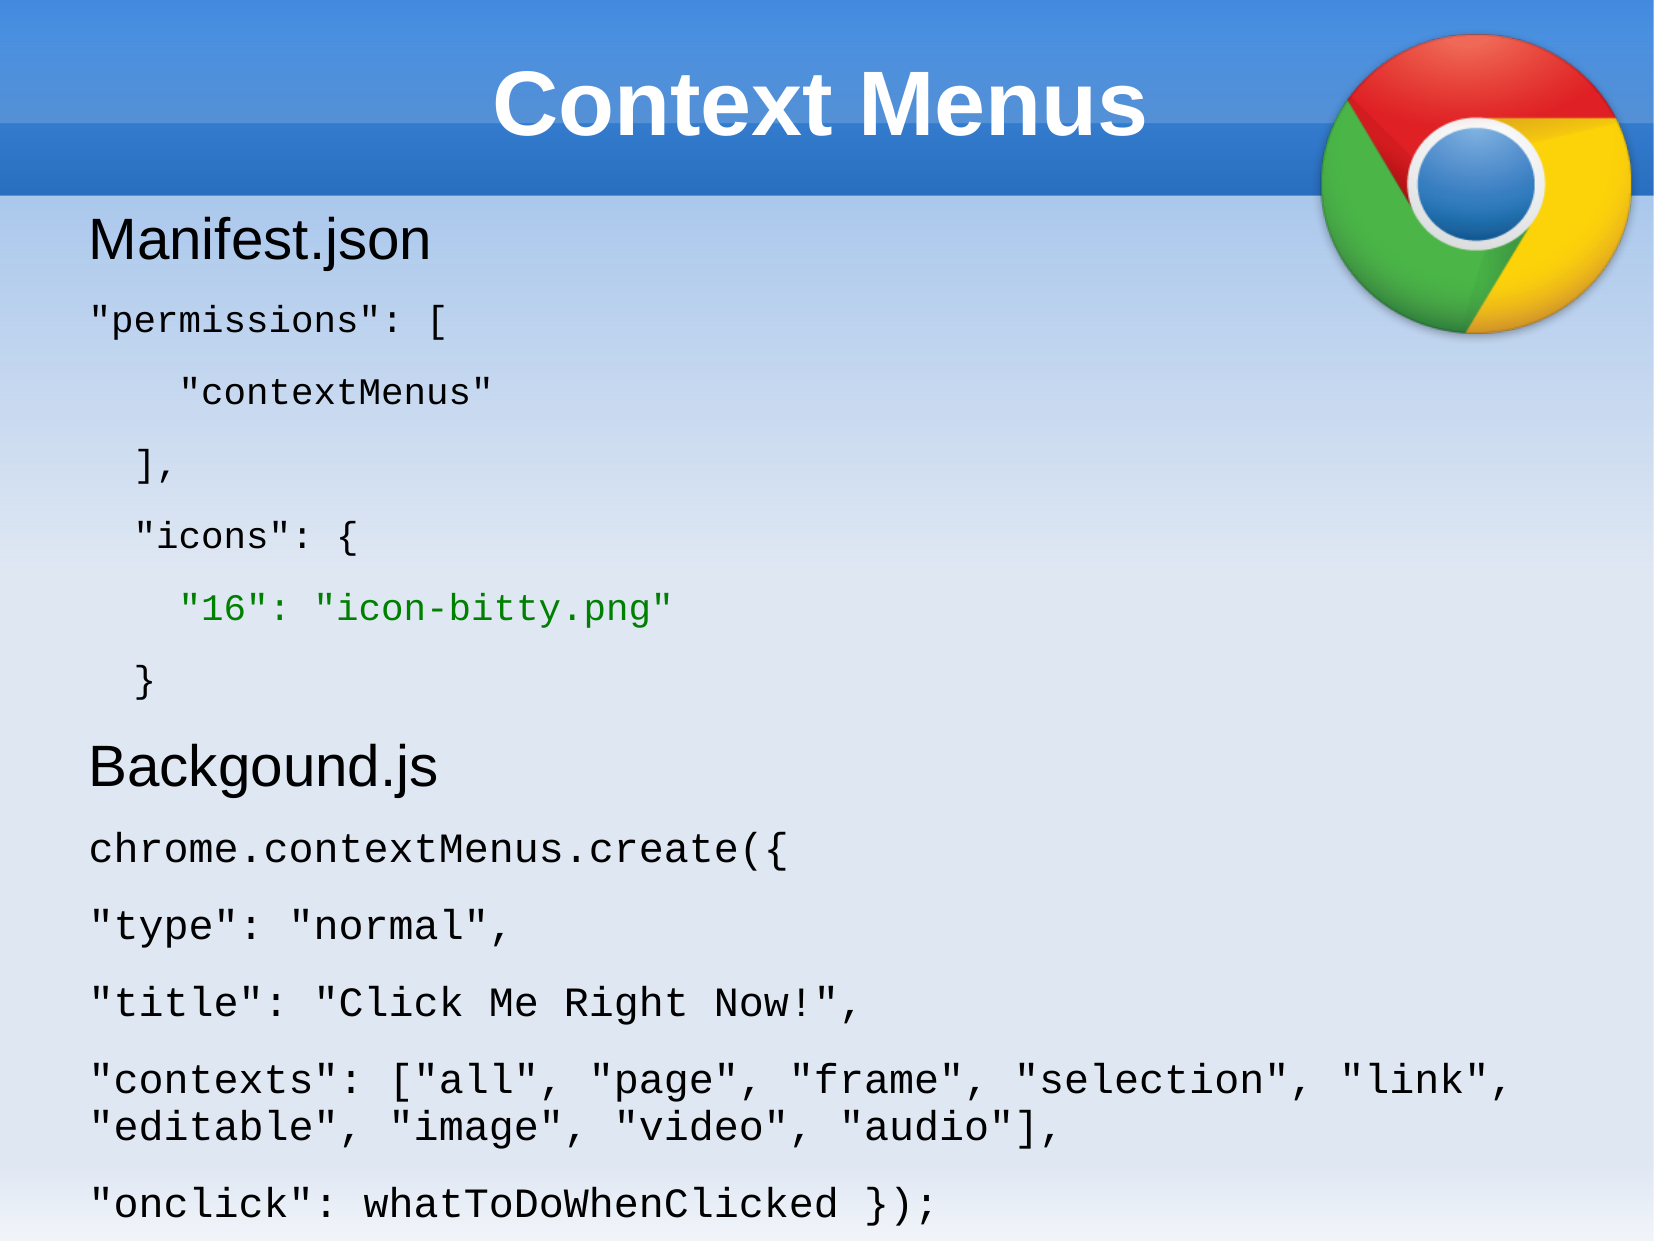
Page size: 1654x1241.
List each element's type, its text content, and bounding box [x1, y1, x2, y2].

picture [0, 0, 1654, 1241]
title Context Menus [76, 0, 1565, 208]
list Manifest.json "permissions": [ "contextMenus" ], "icons": { "16": "icon-bitty.png" } Backgound.js chrome.contextMenus.create({ "type": "normal", "title": "Click Me Right Now!", "contexts": ["all", "page", "frame", "selection", "link", "editable", "image", "video", "audio"], "onclick": whatToDoWhenClicked }); [88, 206, 1577, 1230]
